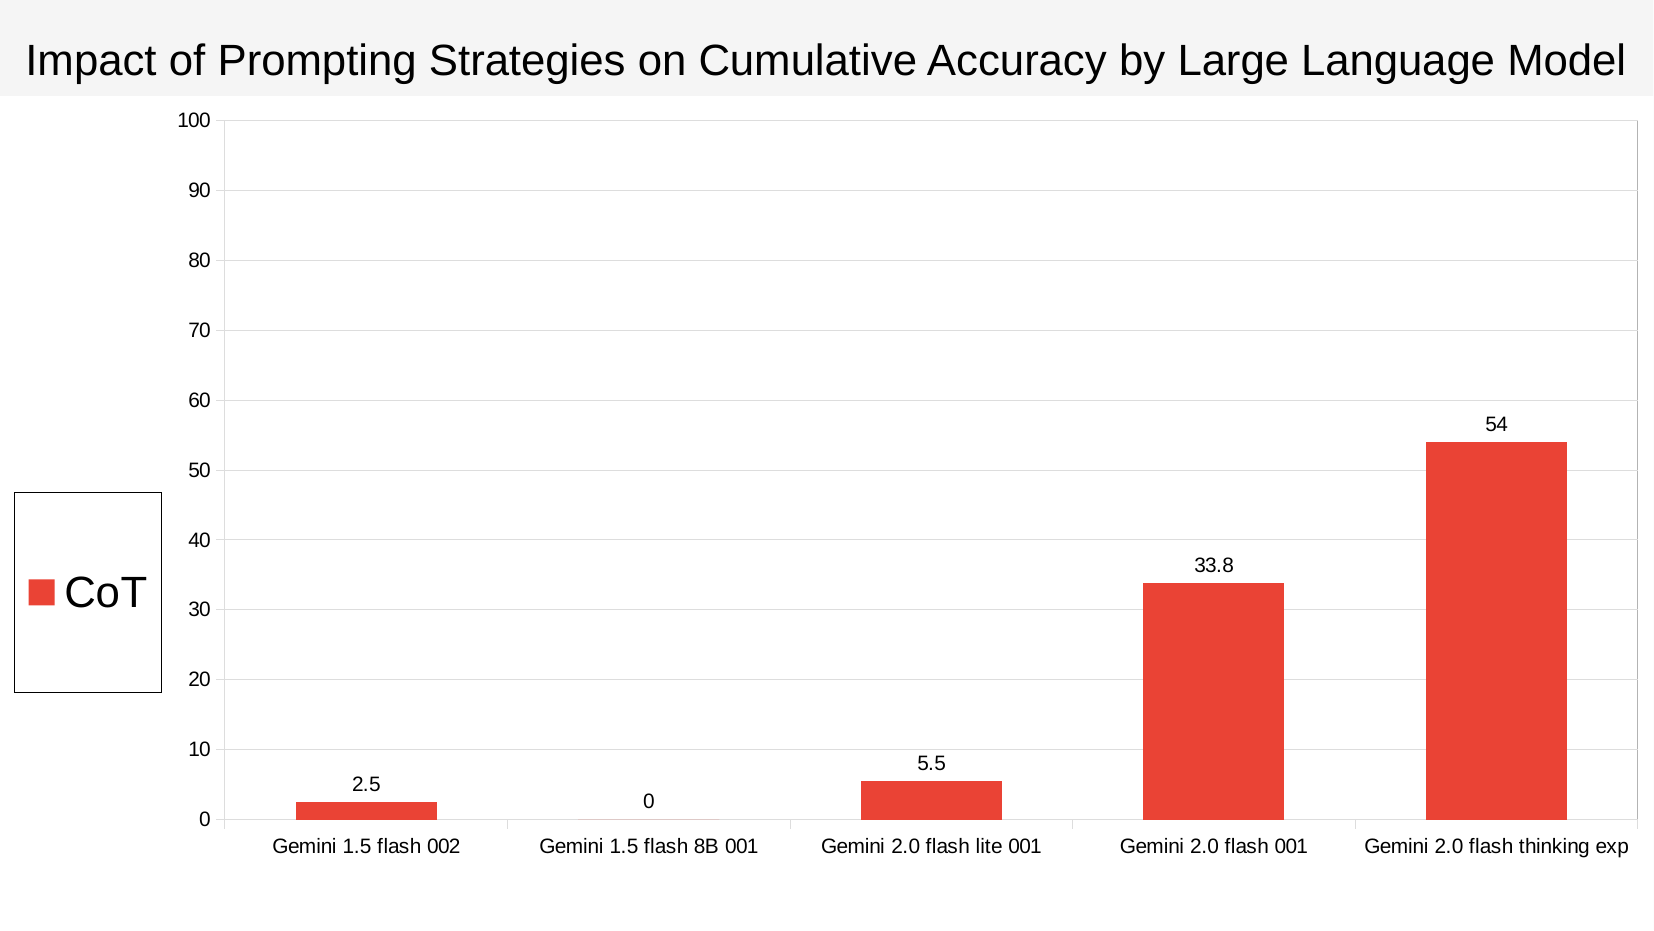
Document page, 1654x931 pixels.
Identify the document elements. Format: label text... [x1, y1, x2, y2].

chart [0, 96, 1654, 931]
title Impact of Prompting Strategies on Cumulative Accuracy by Large Language Model [0, 29, 1654, 92]
